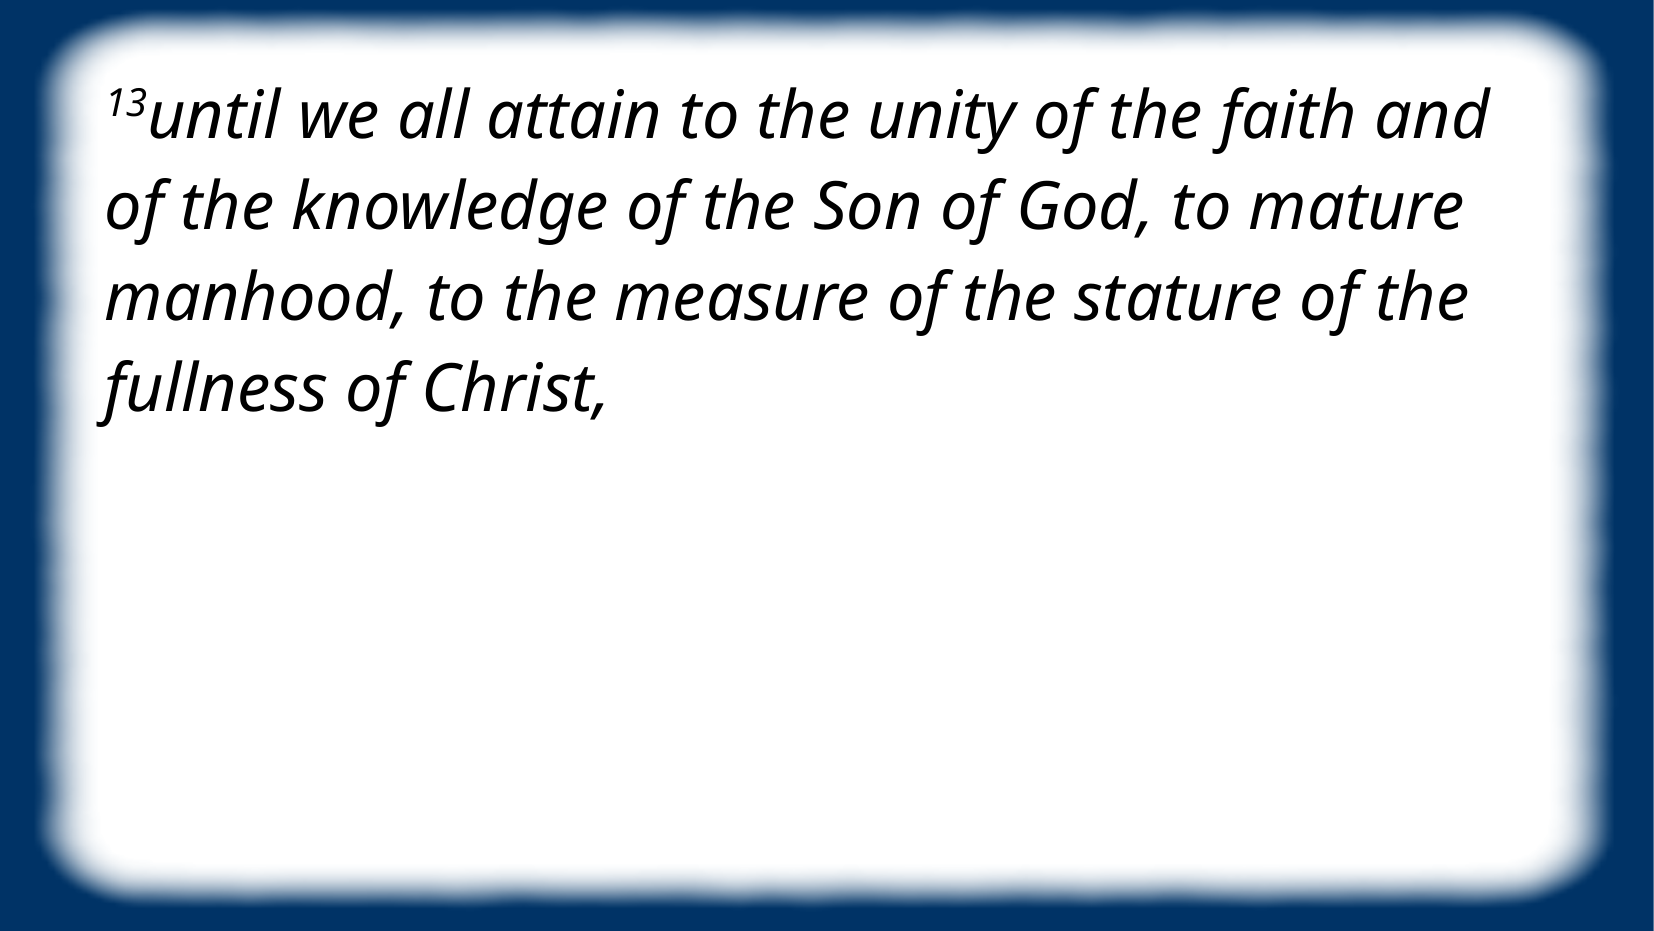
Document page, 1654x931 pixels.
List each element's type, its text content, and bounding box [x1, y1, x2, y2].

picture [0, 0, 1654, 931]
text_box 13until we all attain to the unity of the faith and of the knowledge of the Son of God, to mature manhood, to the measure of the stature of the fullness of Christ, [90, 60, 1546, 430]
